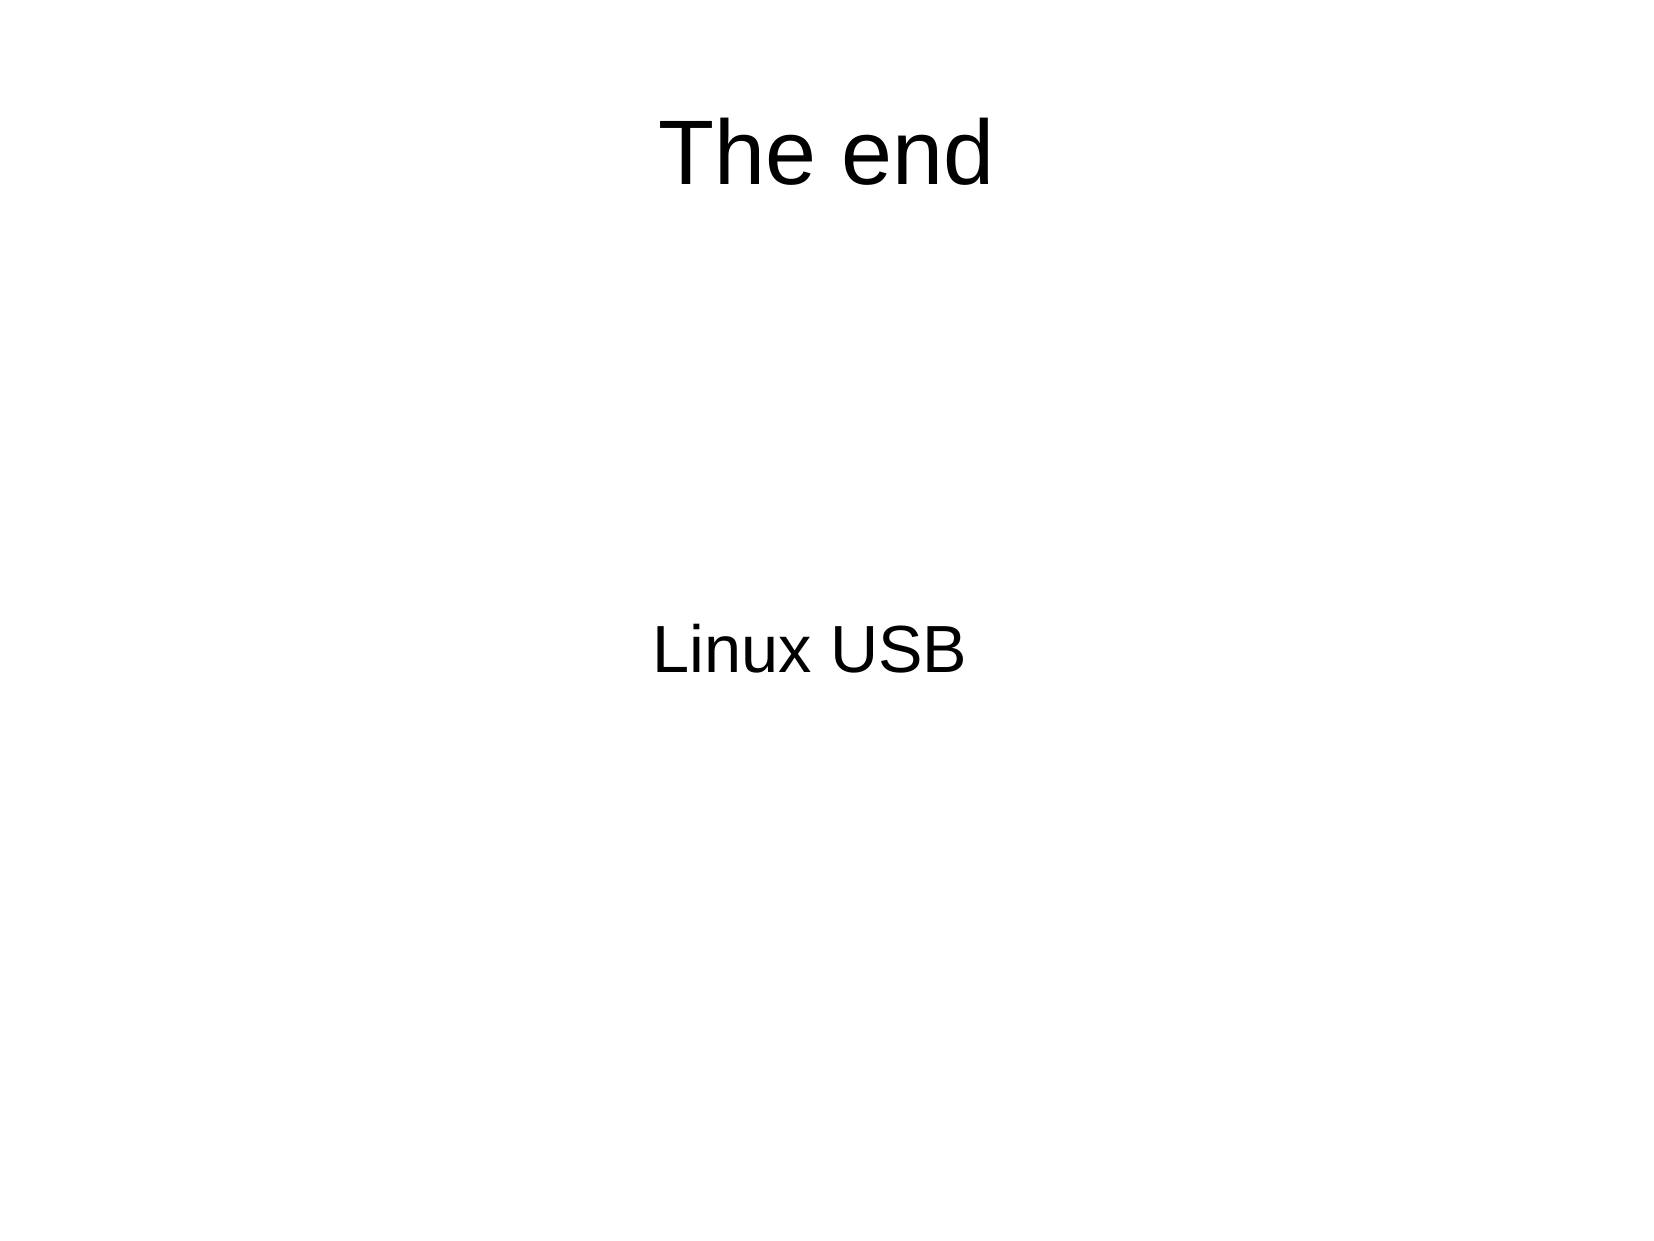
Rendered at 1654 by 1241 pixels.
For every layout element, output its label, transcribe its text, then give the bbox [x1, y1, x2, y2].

subtitle Linux USB [82, 290, 1538, 1010]
title The end [82, 49, 1571, 257]
